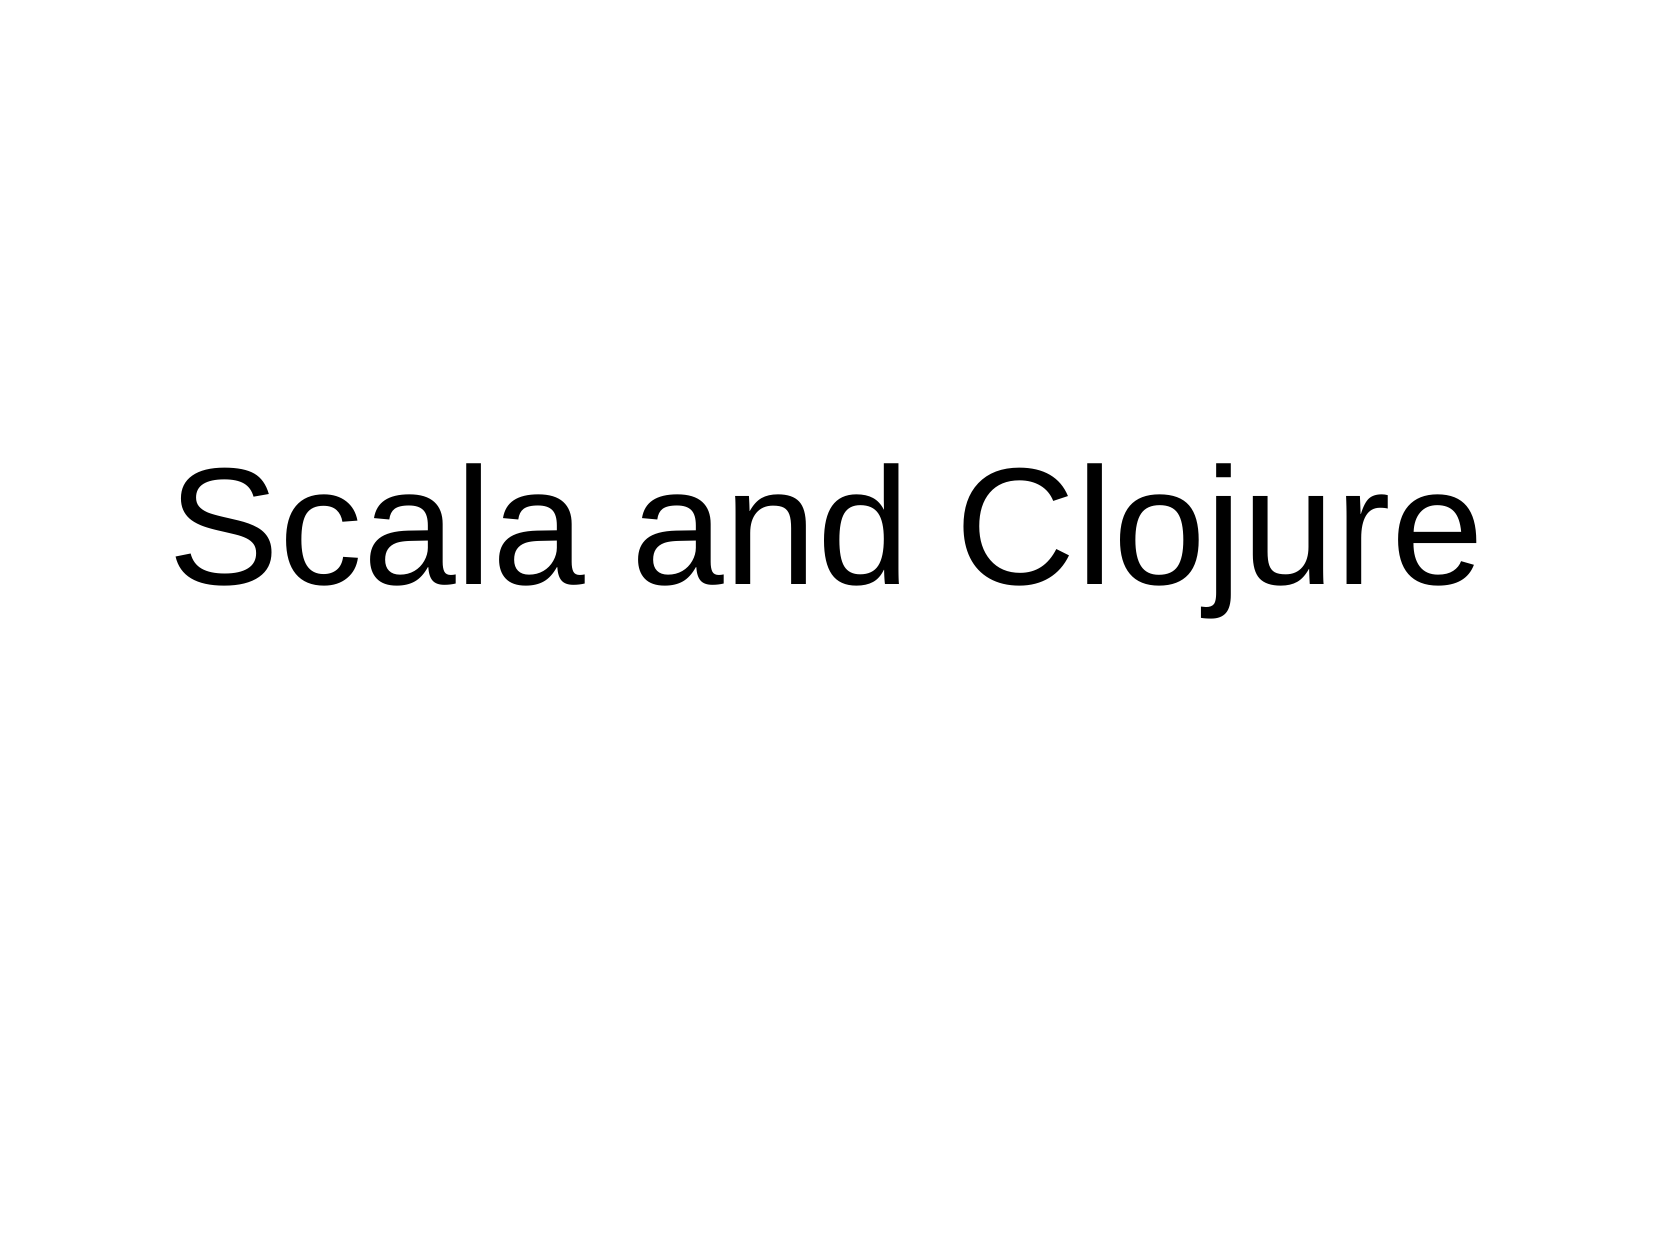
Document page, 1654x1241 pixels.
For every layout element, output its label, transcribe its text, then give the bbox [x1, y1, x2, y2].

text_box Scala and Clojure [144, 426, 1510, 628]
